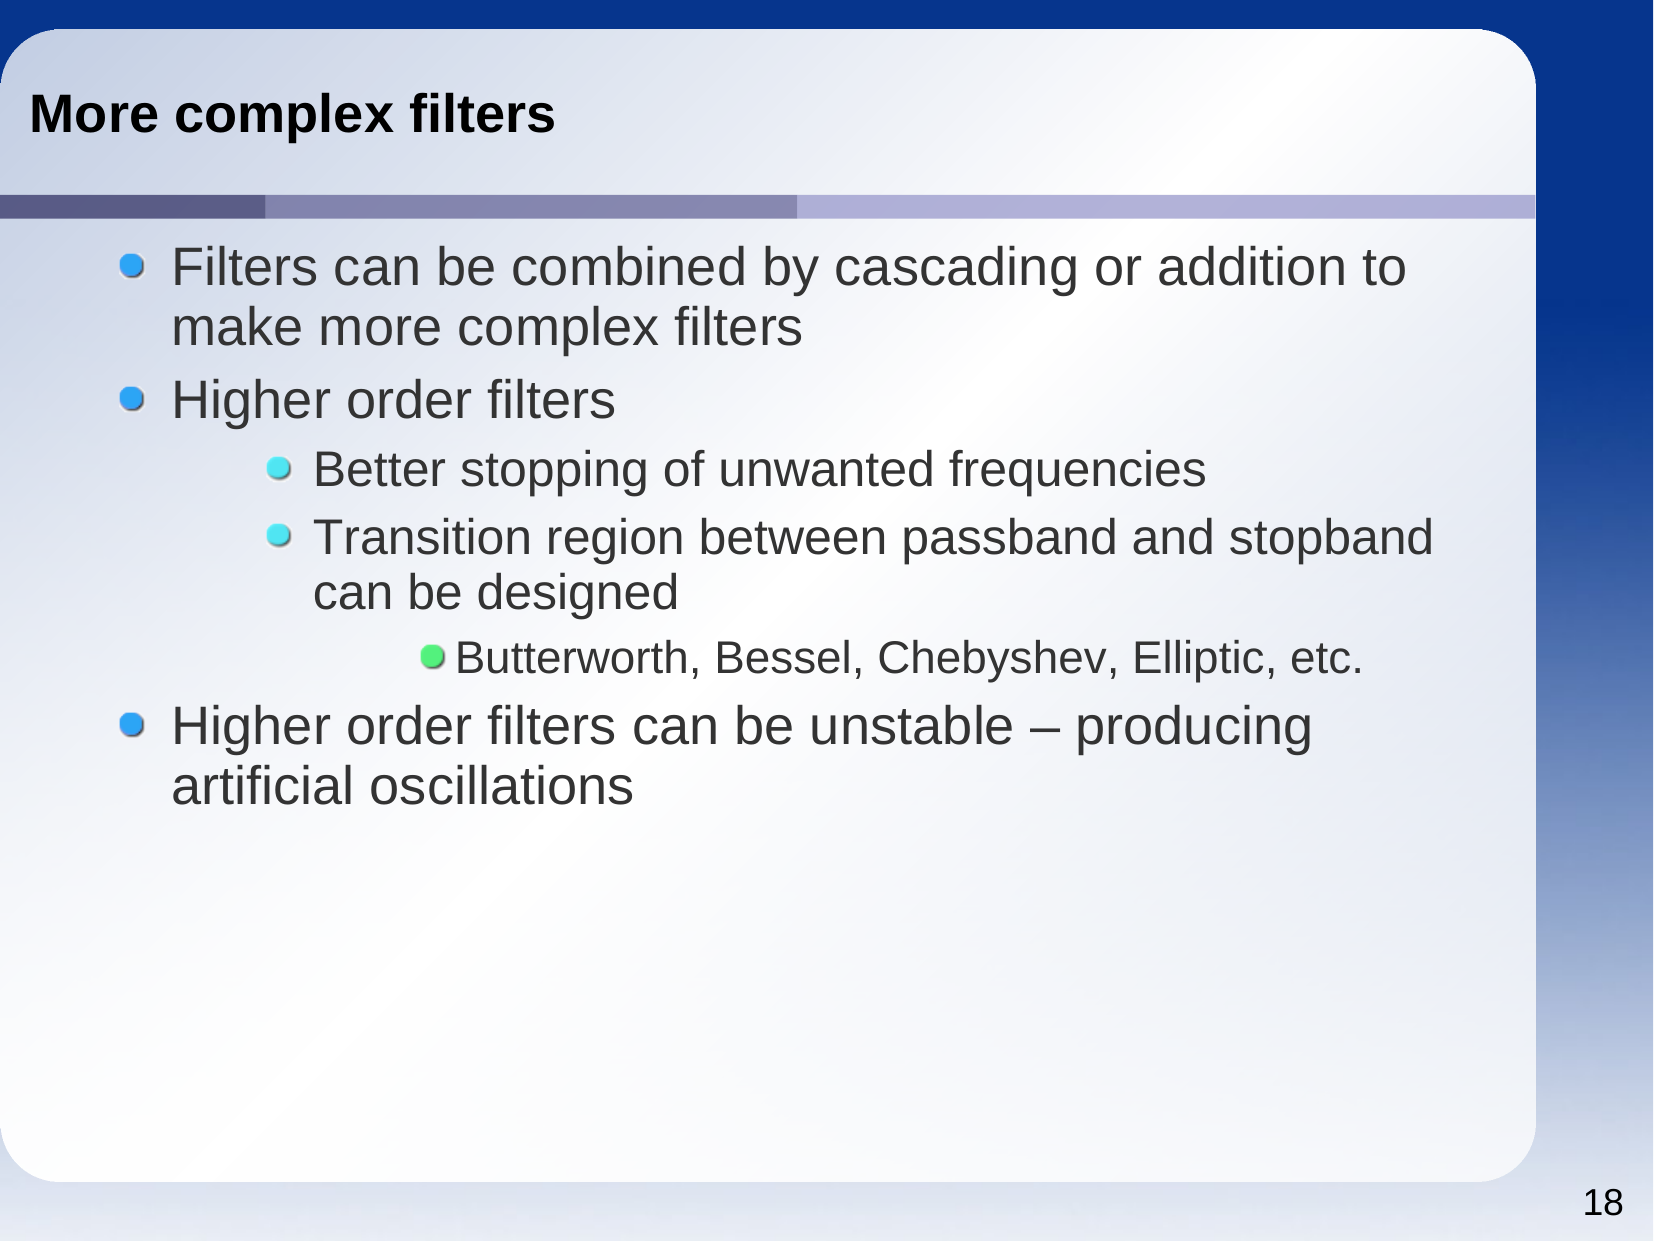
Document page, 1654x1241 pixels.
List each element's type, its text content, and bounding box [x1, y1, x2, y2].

list Filters can be combined by cascading or addition to make more complex filters Higher order filters Better stopping of unwanted frequencies Transition region between passband and stopband can be designed Butterworth, Bessel, Chebyshev, Elliptic, etc. Higher order filters can be unstable – producing artificial oscillations [29, 236, 1506, 1152]
picture [0, 0, 1654, 1241]
title More complex filters [29, 49, 1506, 178]
